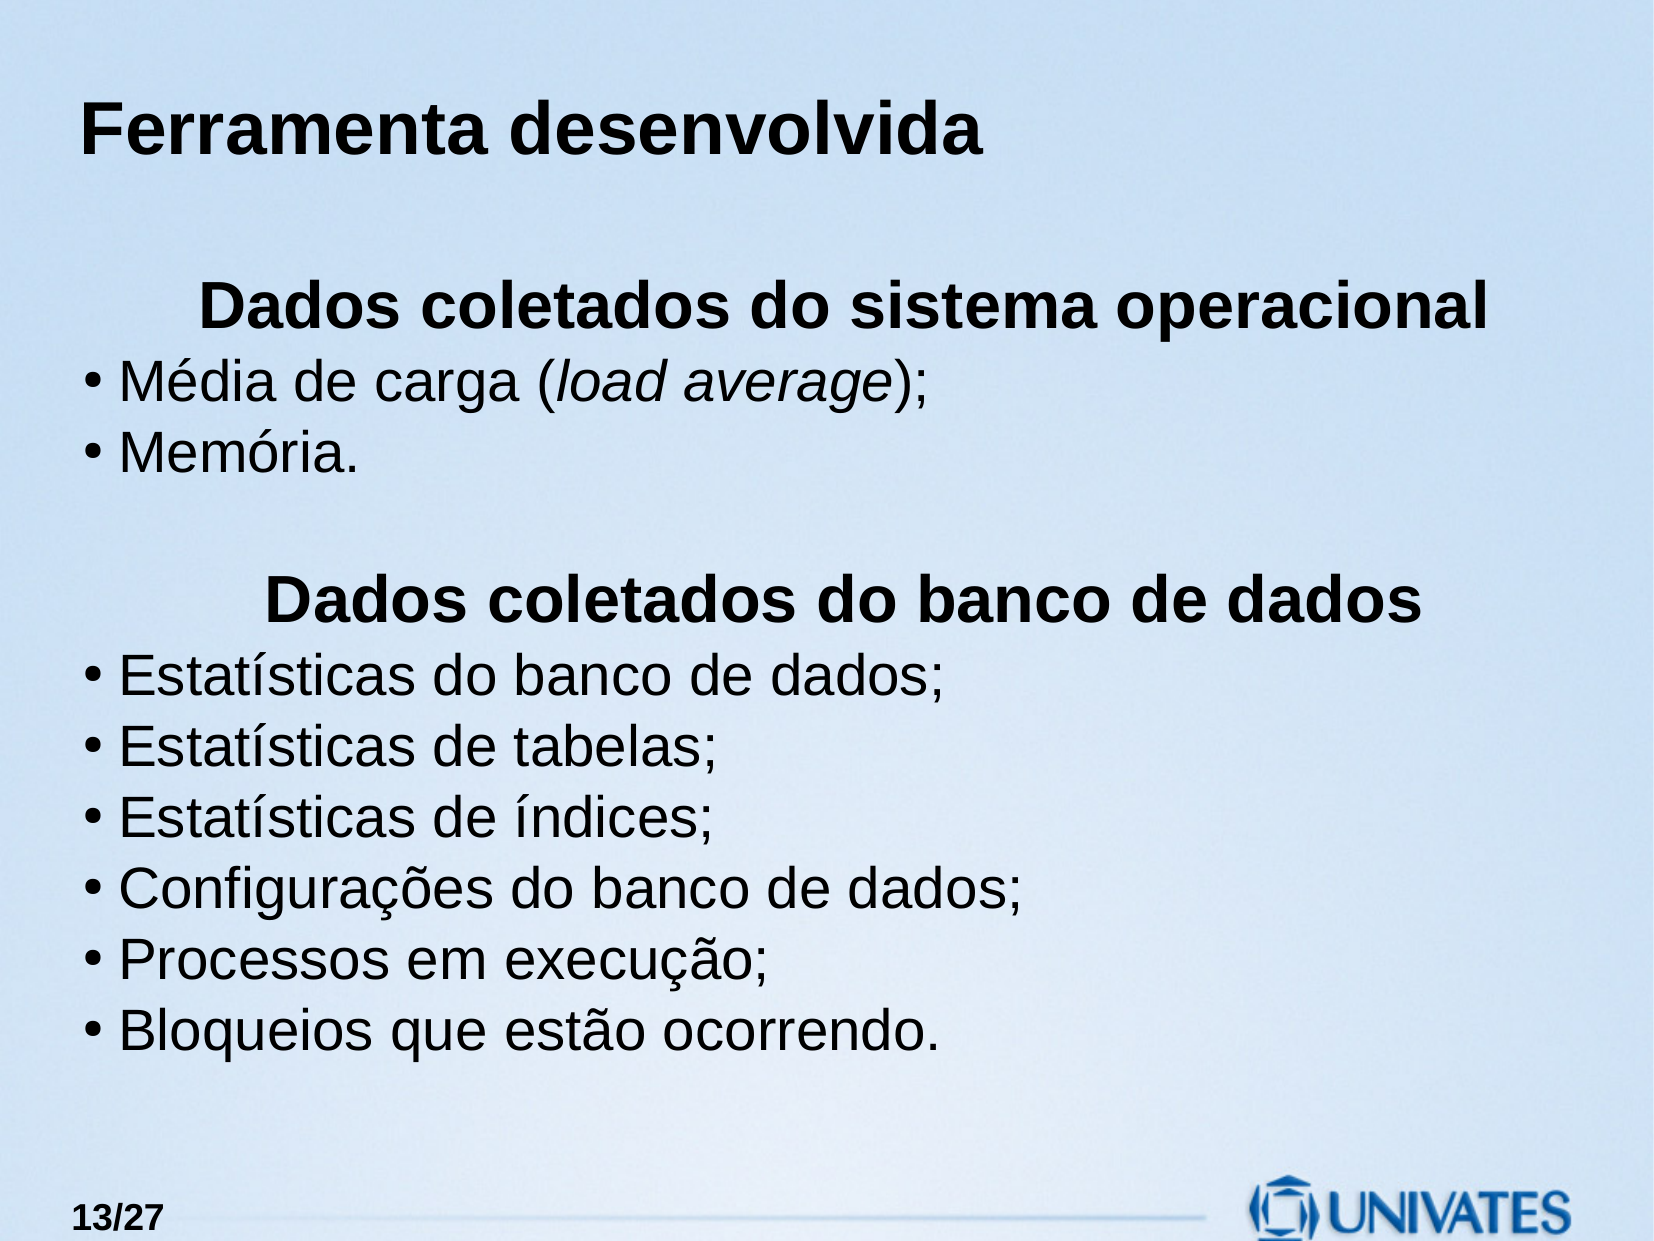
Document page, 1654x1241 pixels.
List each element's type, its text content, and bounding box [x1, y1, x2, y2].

text_box Dados coletados do sistema operacional Média de carga (load average); Memória. Dados coletados do banco de dados Estatísticas do banco de dados; Estatísticas de tabelas; Estatísticas de índices; Configurações do banco de dados; Processos em execução; Bloqueios que estão ocorrendo. [82, 267, 1571, 1146]
title Ferramenta desenvolvida [79, 49, 1568, 213]
